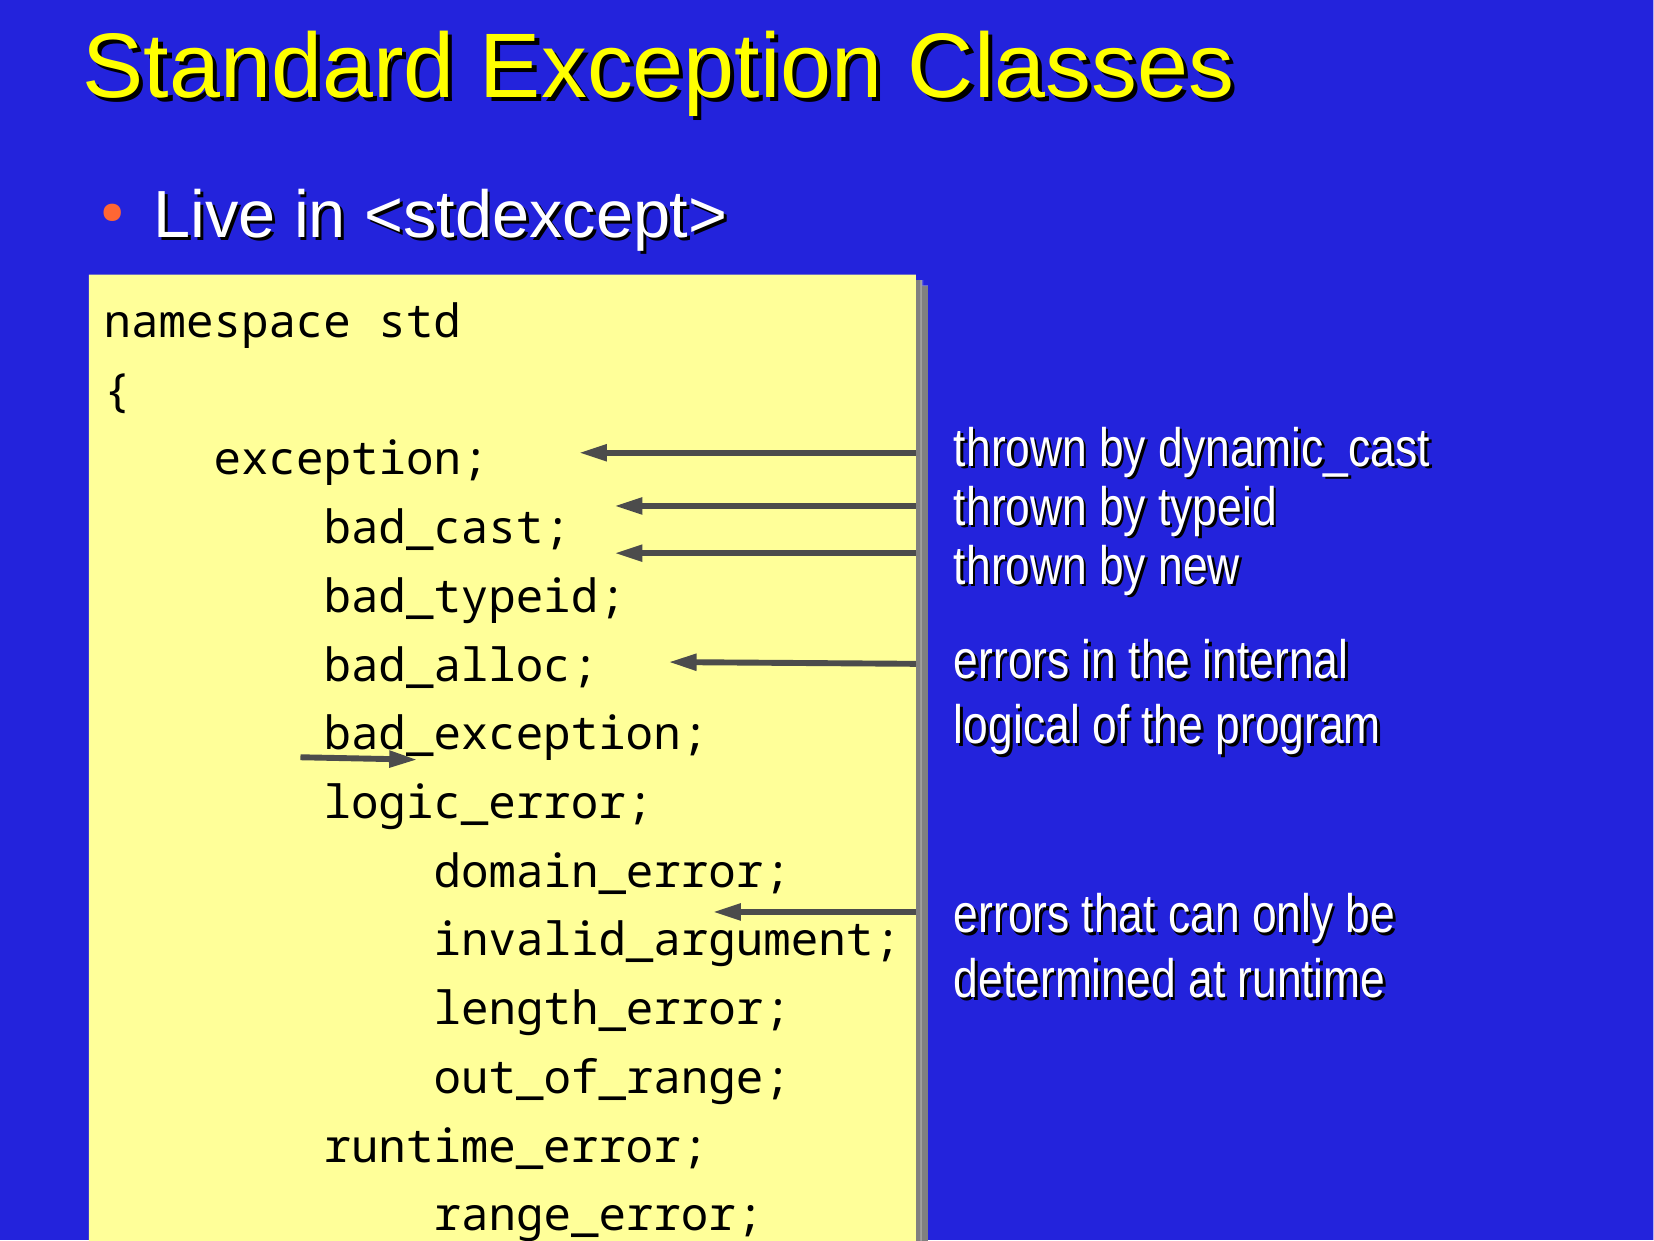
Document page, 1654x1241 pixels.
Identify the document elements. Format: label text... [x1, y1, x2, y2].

text_box errors in the internal logical of the program [939, 617, 1461, 763]
text_box namespace std { exception; bad_cast; bad_typeid; bad_alloc; bad_exception; logic_error; domain_error; invalid_argument; length_error; out_of_range; runtime_error; range_error; overflow_error; underflow_error; ... } [88, 274, 916, 1241]
list Live in <stdexcept> [82, 177, 1571, 1182]
text_box thrown by dynamic_cast [939, 404, 1461, 485]
text_box errors that can only be determined at runtime [939, 871, 1461, 1017]
text_box thrown by typeid [939, 485, 1461, 545]
text_box thrown by new [939, 545, 1461, 604]
title Standard Exception Classes [82, 2, 1571, 130]
